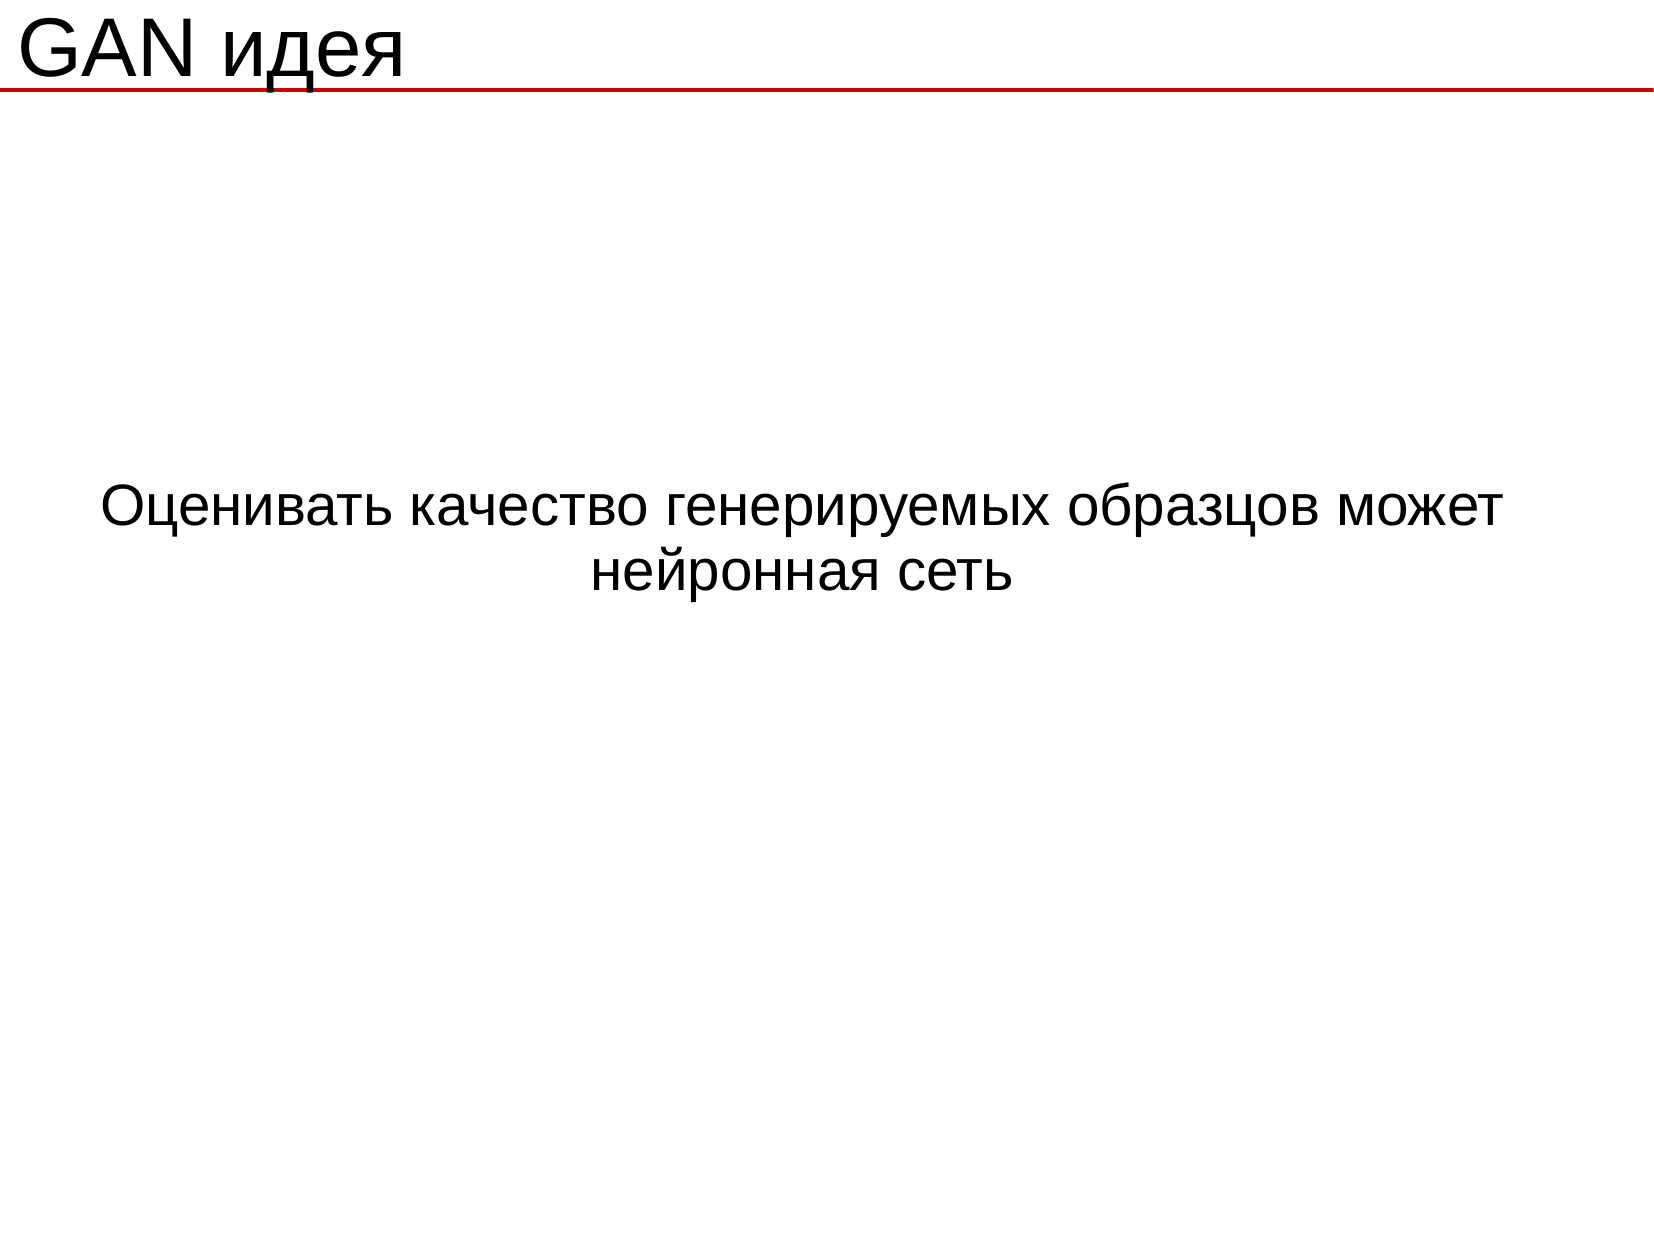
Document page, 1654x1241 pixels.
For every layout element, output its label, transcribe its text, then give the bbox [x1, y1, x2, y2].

title GAN идея [17, 0, 1315, 94]
text_box Оценивать качество генерируемых образцов может нейронная сеть [75, 465, 1531, 610]
